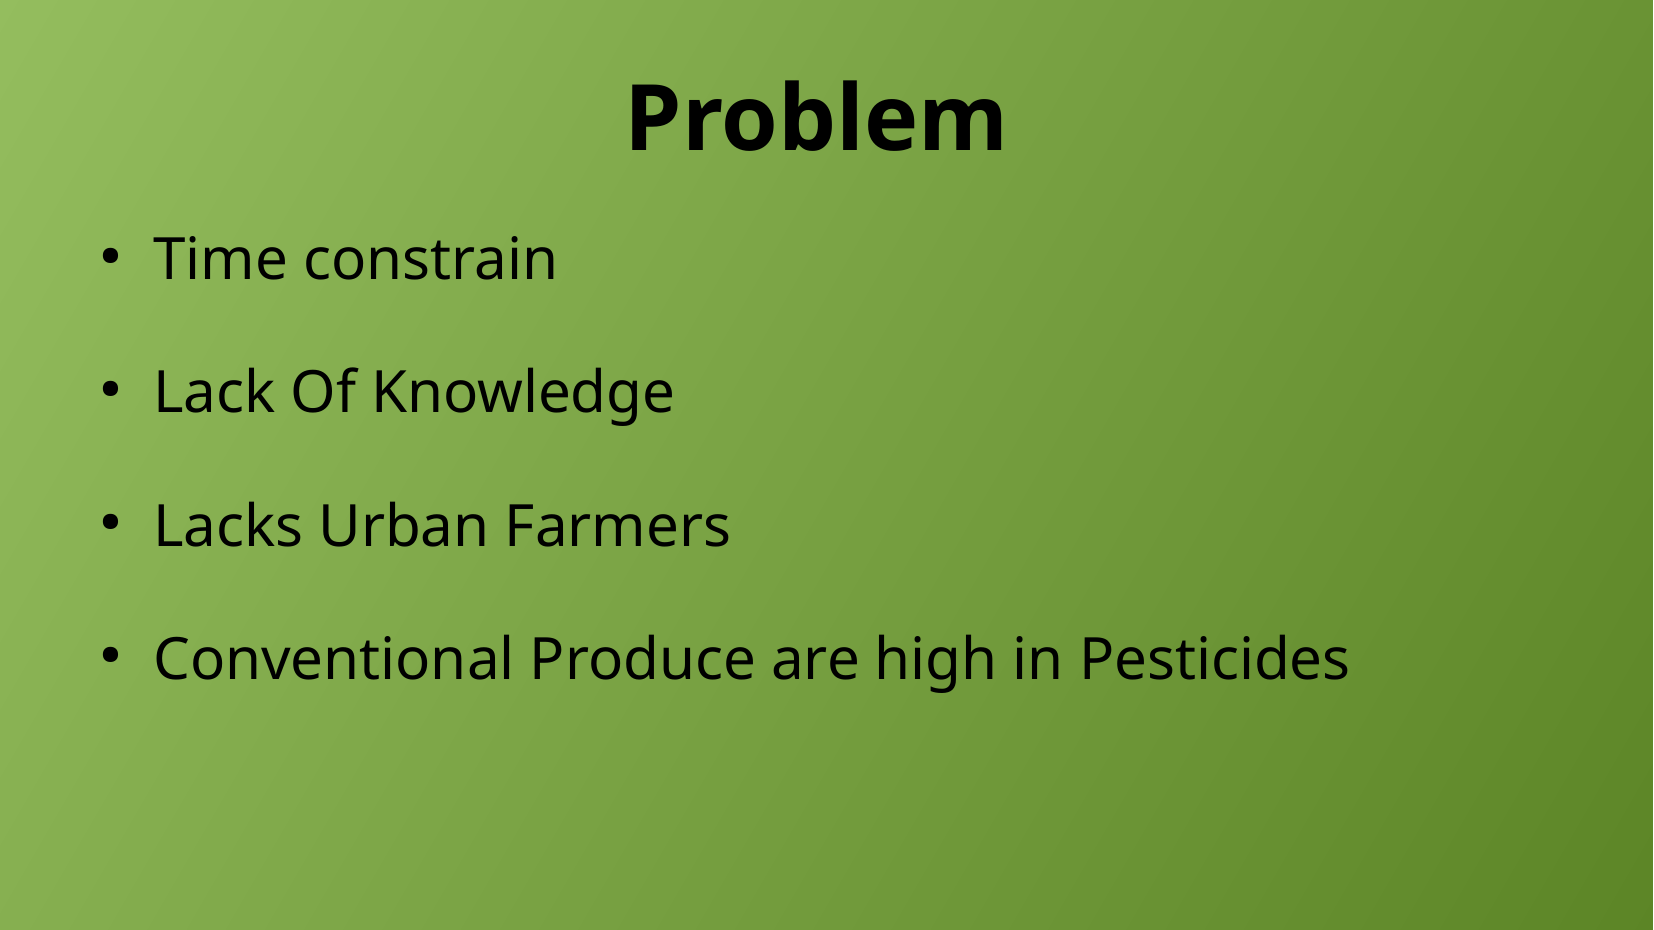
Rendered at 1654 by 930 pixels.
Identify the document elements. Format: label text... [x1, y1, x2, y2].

title Problem [82, 36, 1571, 193]
list Time constrain Lack Of Knowledge Lacks Urban Farmers Conventional Produce are high in Pesticides [82, 217, 1571, 757]
